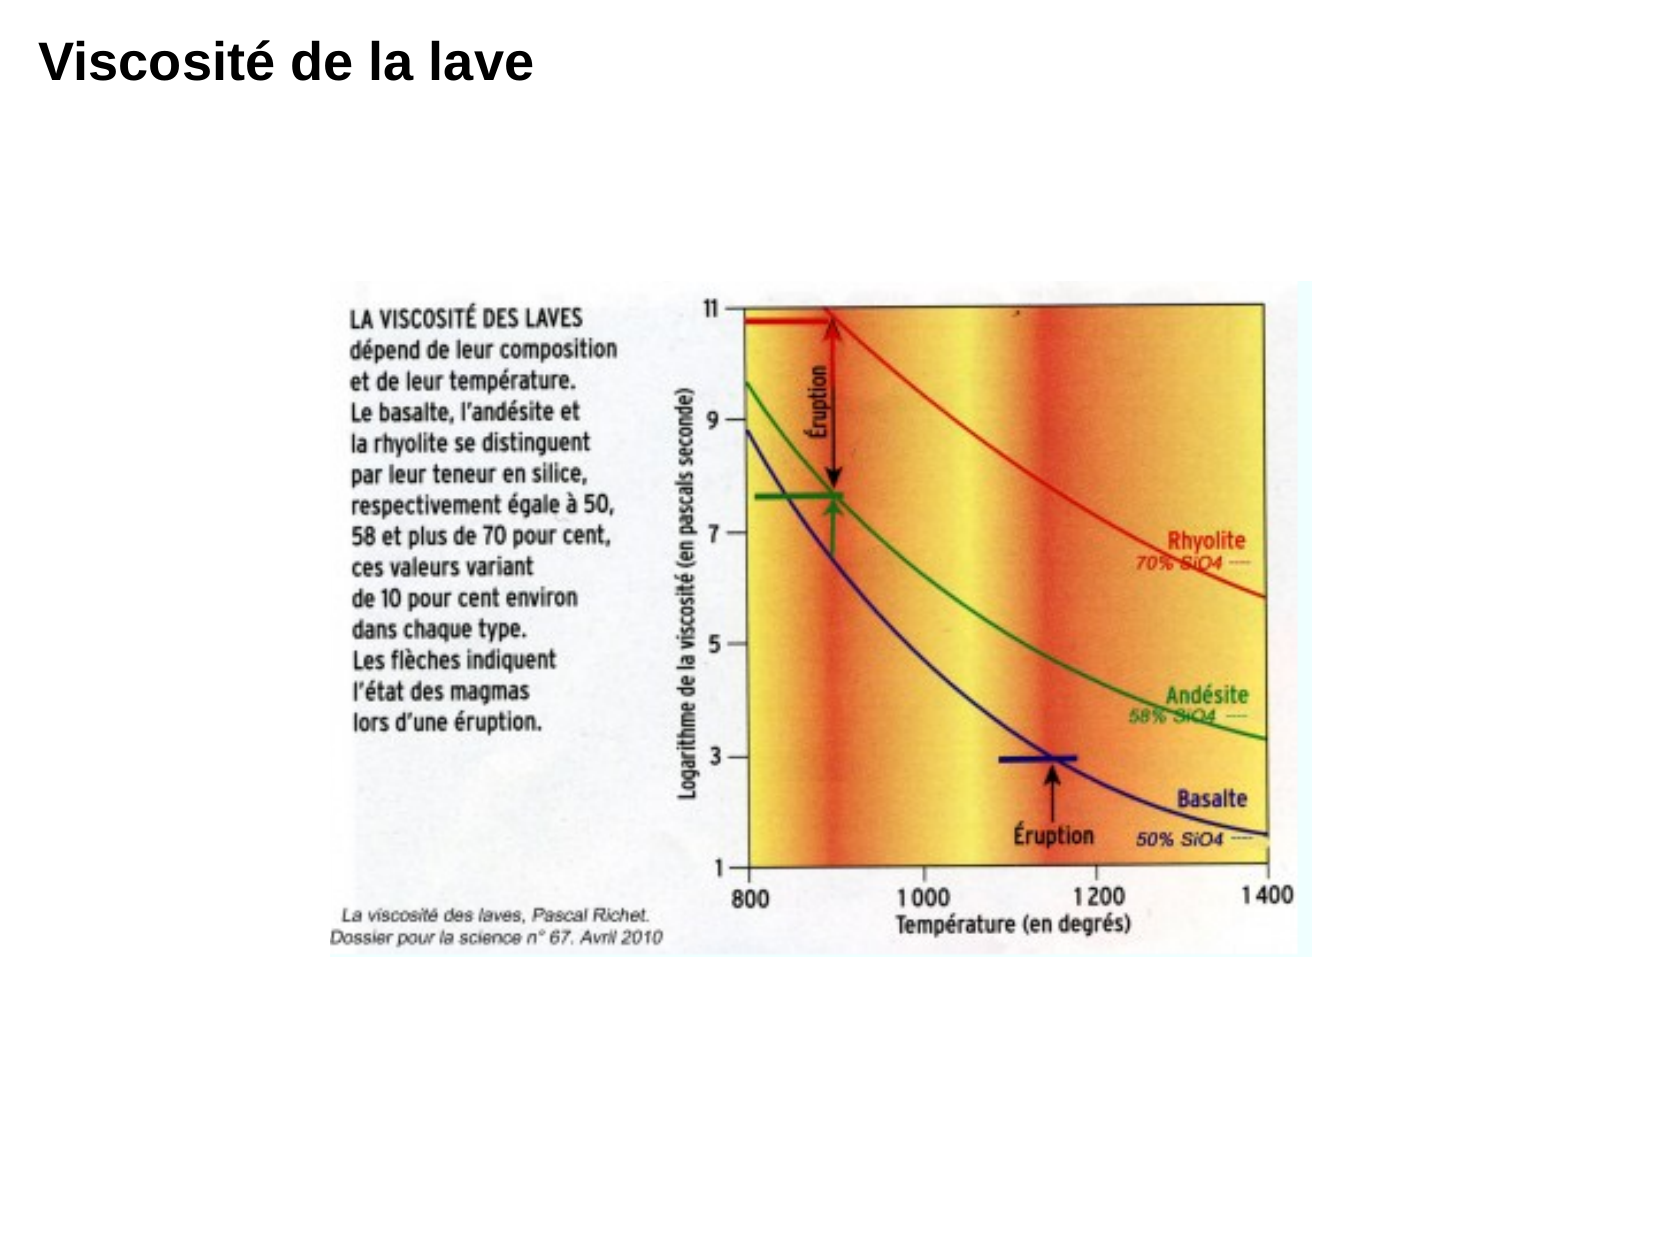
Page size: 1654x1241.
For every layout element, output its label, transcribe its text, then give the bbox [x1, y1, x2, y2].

text_box Viscosité de la lave [23, 23, 922, 101]
picture [330, 281, 1312, 957]
